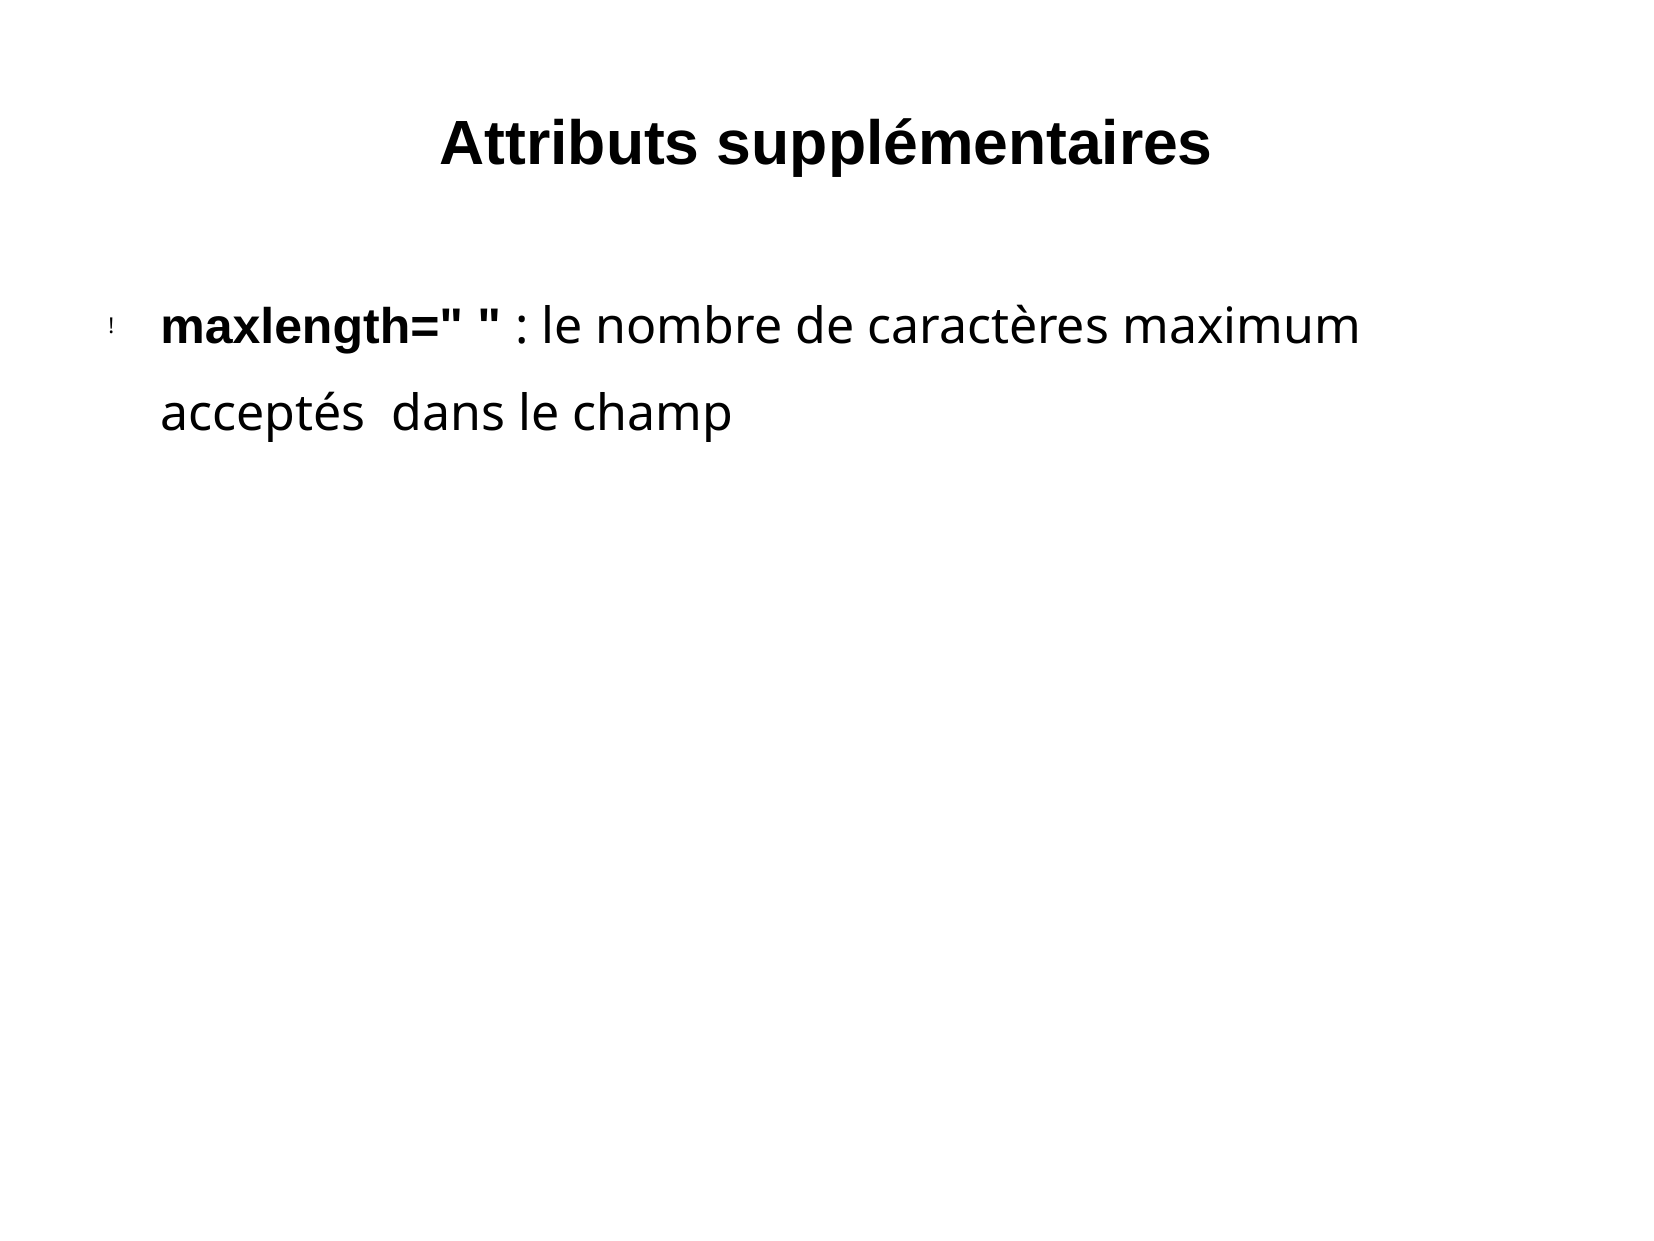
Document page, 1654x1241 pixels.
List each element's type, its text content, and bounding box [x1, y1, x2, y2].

text_box Attributs supplémentaires [437, 99, 1217, 177]
text_box ! [106, 308, 125, 338]
text_box maxlength=" " : le nombre de caractères maximum acceptés dans le champ [158, 264, 1530, 441]
